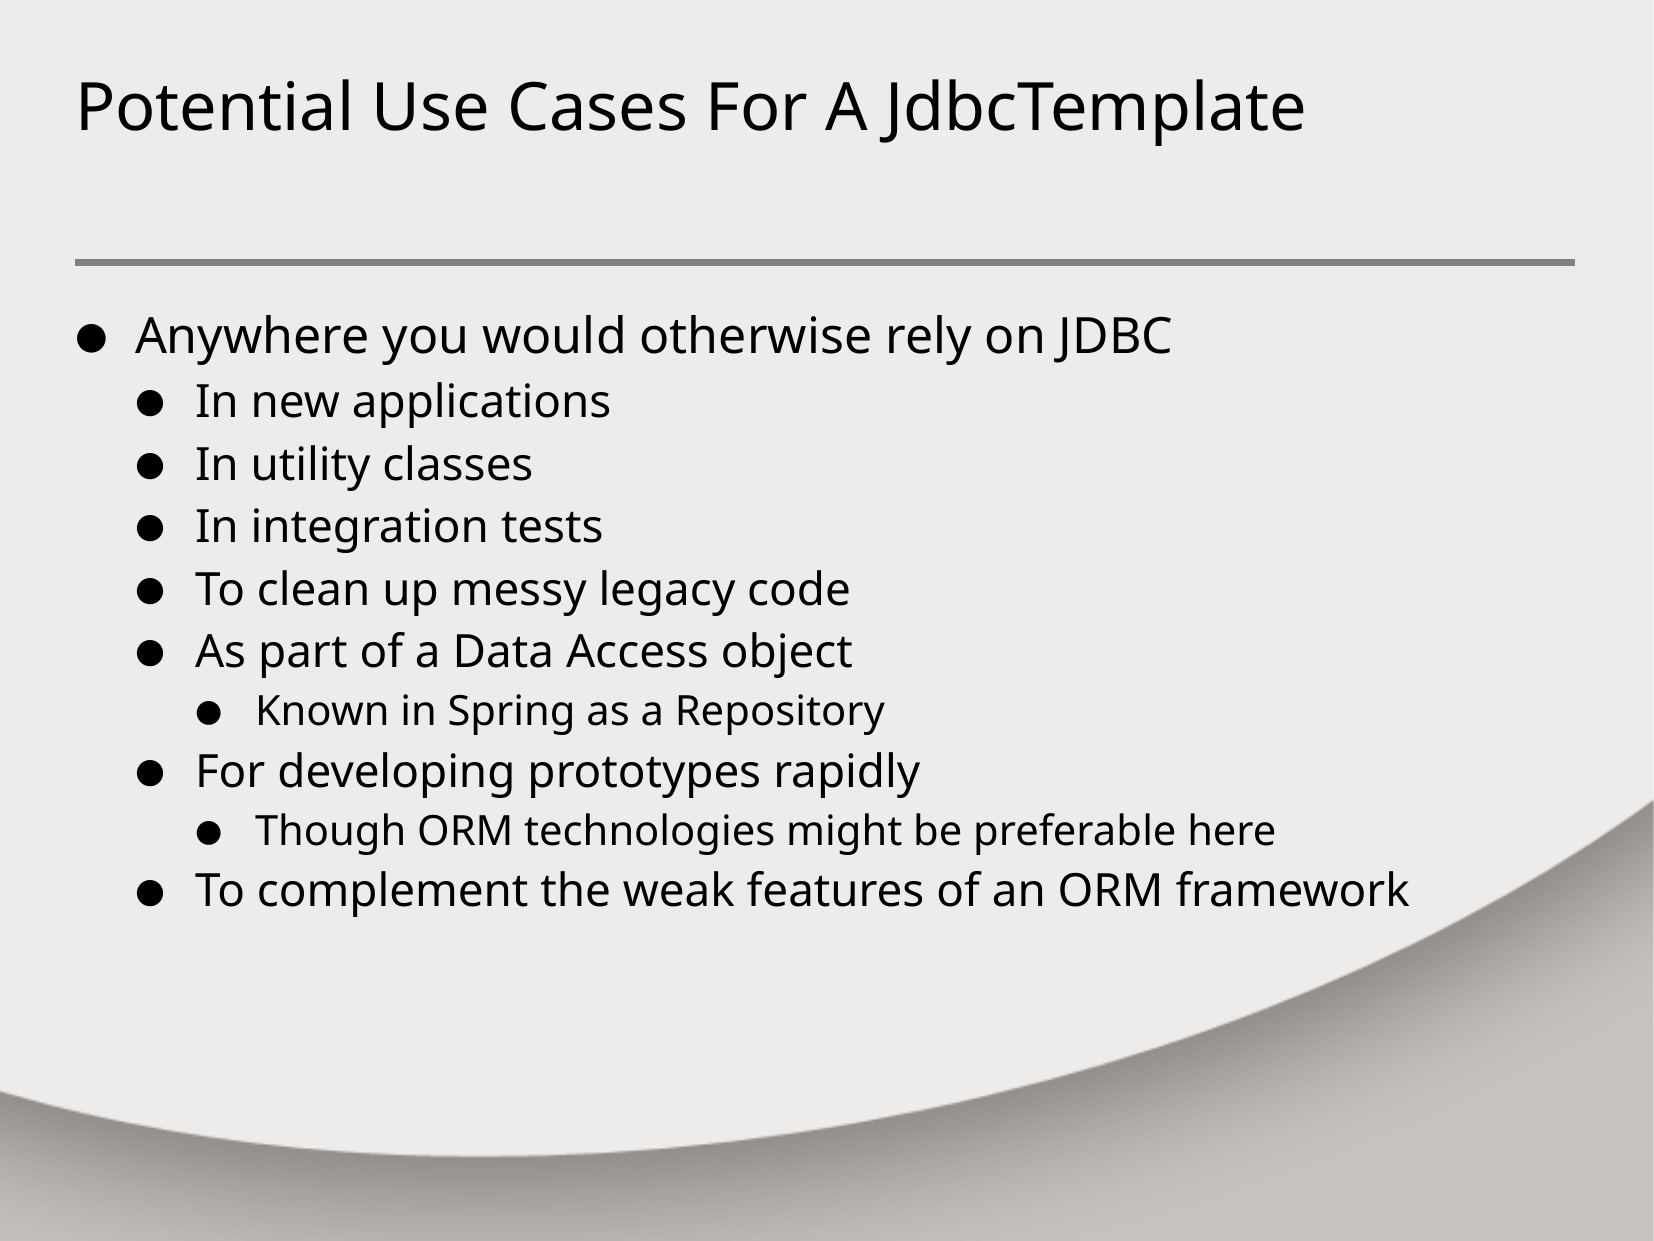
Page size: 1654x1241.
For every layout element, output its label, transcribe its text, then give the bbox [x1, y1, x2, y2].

list Anywhere you would otherwise rely on JDBC In new applications In utility classes In integration tests To clean up messy legacy code As part of a Data Access object Known in Spring as a Repository For developing prototypes rapidly Though ORM technologies might be preferable here To complement the weak features of an ORM framework [75, 300, 1576, 1163]
title Potential Use Cases For A JdbcTemplate [75, 75, 1576, 226]
picture [0, 0, 1654, 1241]
